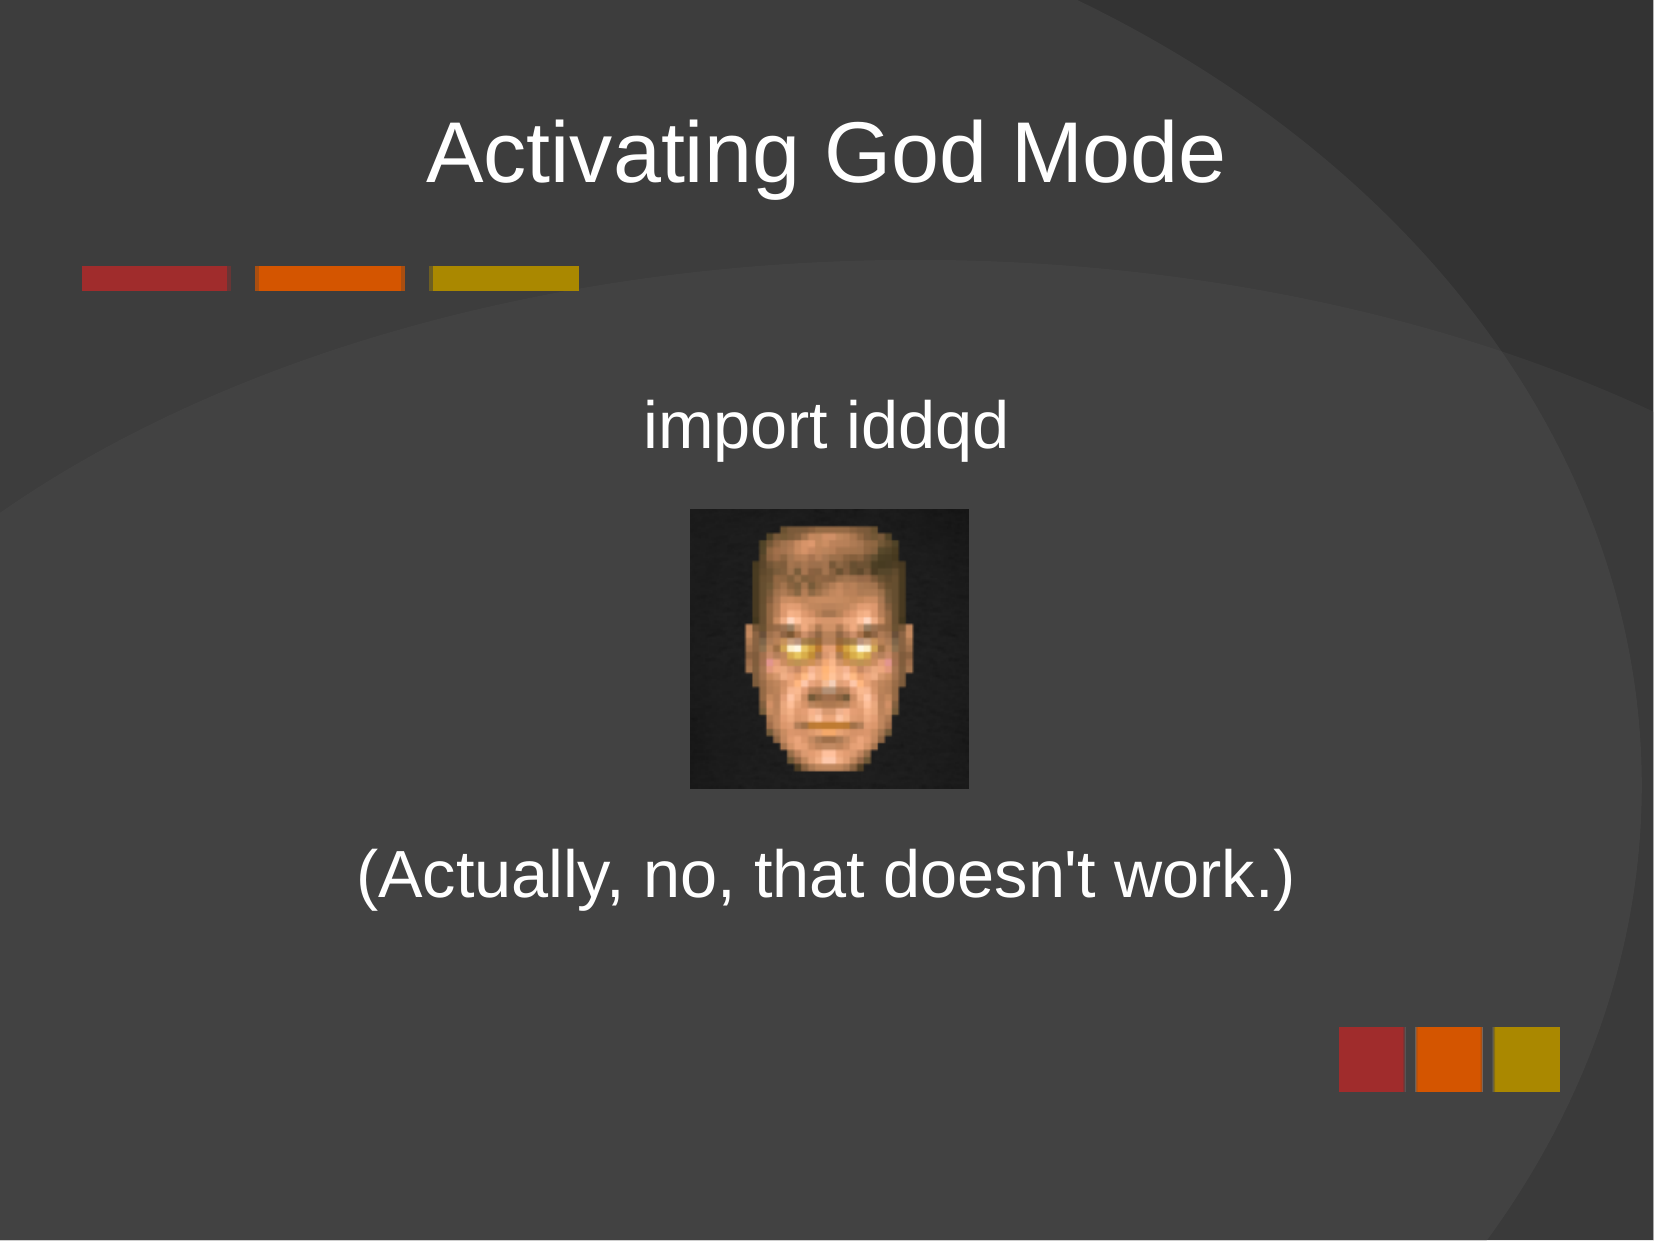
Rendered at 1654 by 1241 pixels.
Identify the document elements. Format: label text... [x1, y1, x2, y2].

title Activating God Mode [82, 49, 1571, 257]
subtitle import iddqd (Actually, no, that doesn't work.) [82, 290, 1571, 1010]
picture [1339, 1027, 1560, 1092]
picture [82, 266, 579, 290]
picture [690, 509, 969, 789]
